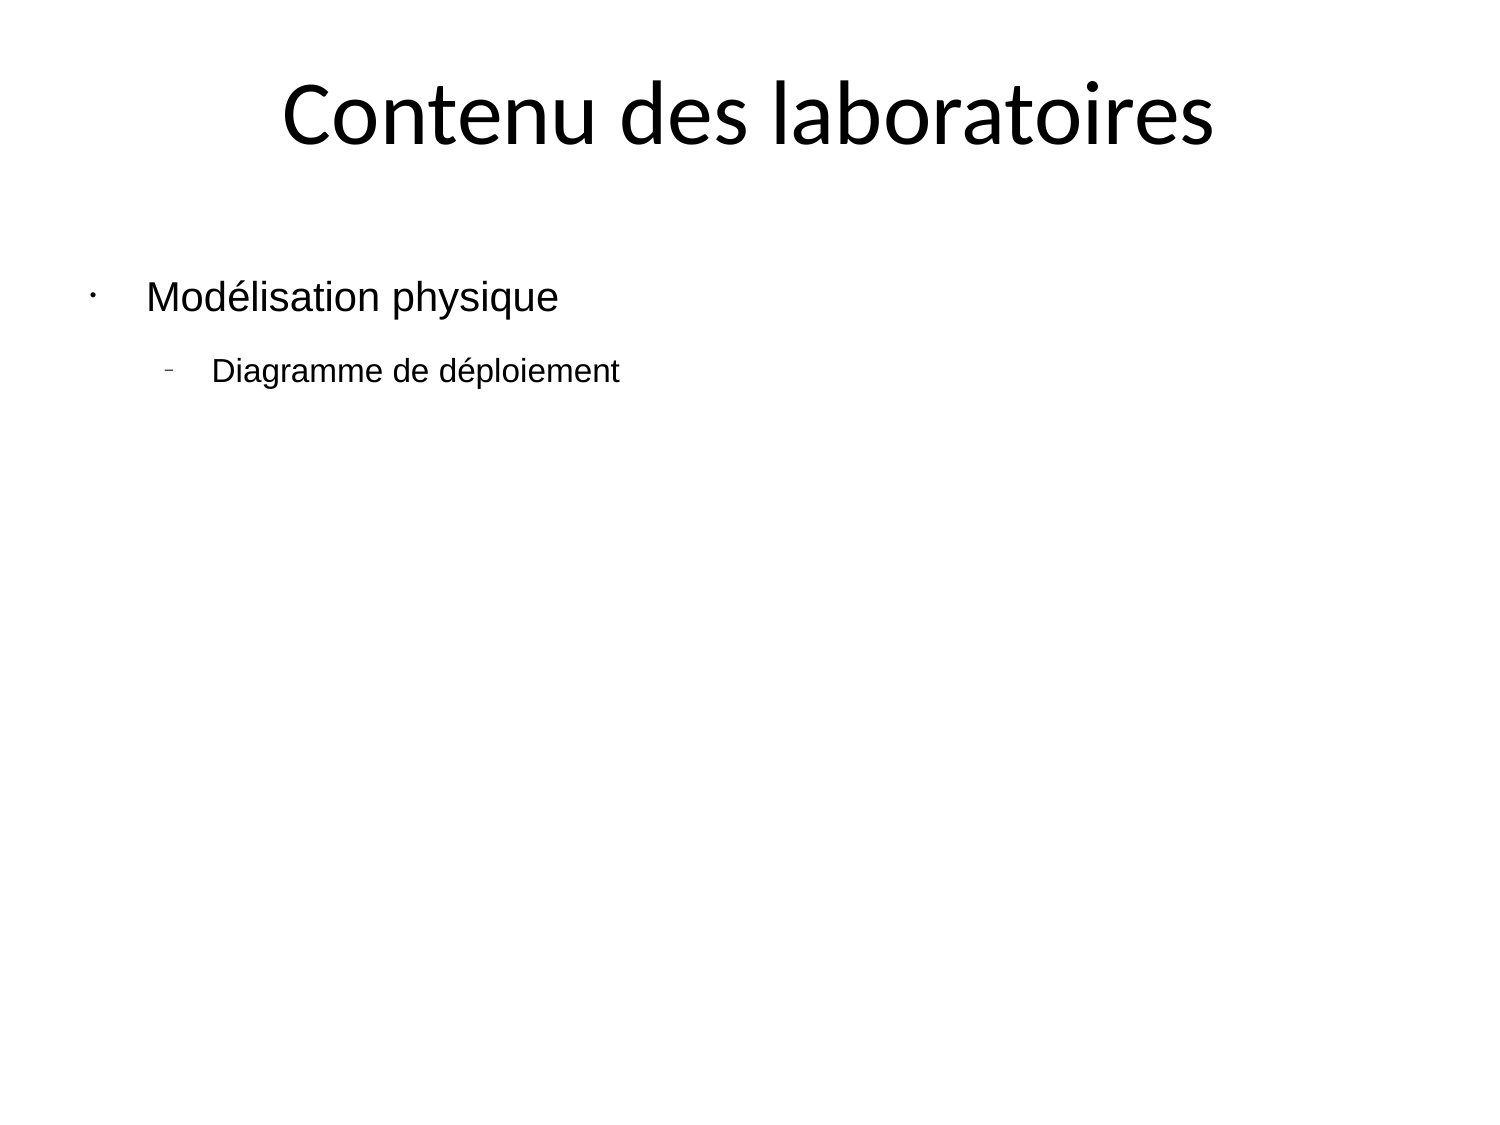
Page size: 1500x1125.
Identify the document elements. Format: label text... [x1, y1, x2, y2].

title Contenu des laboratoires [75, 45, 1425, 233]
list Modélisation physique Diagramme de déploiement [75, 262, 1425, 1005]
